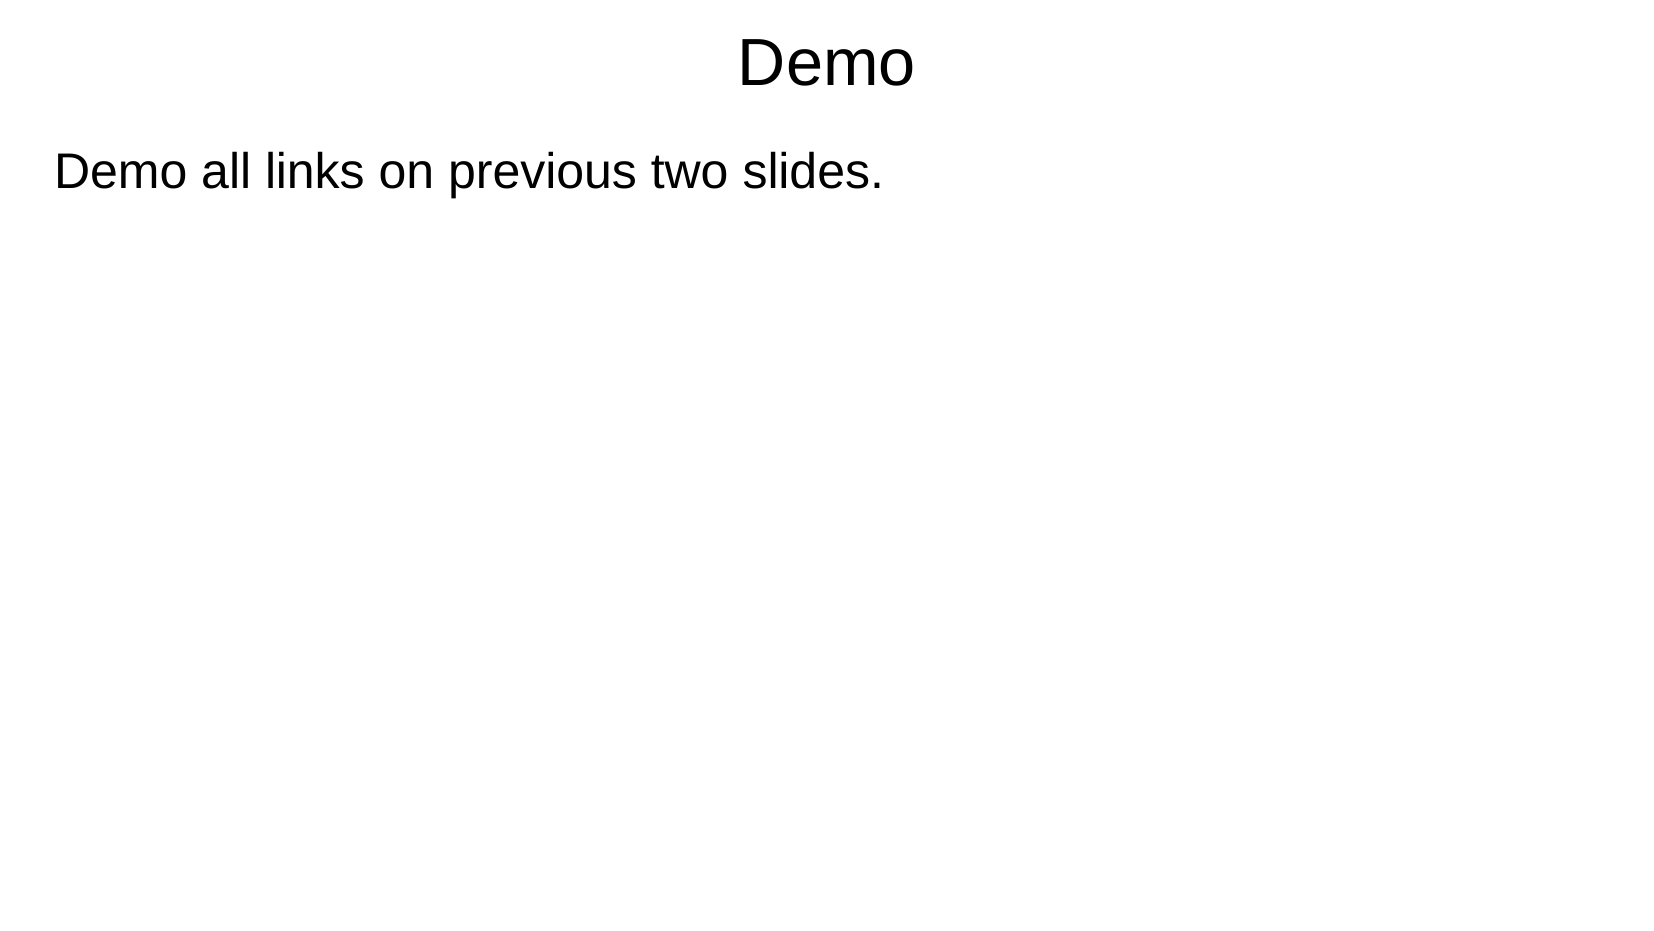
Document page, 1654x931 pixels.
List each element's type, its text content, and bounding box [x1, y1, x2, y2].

title Demo [82, 24, 1571, 100]
subtitle Demo all links on previous two slides. [54, 143, 1543, 701]
